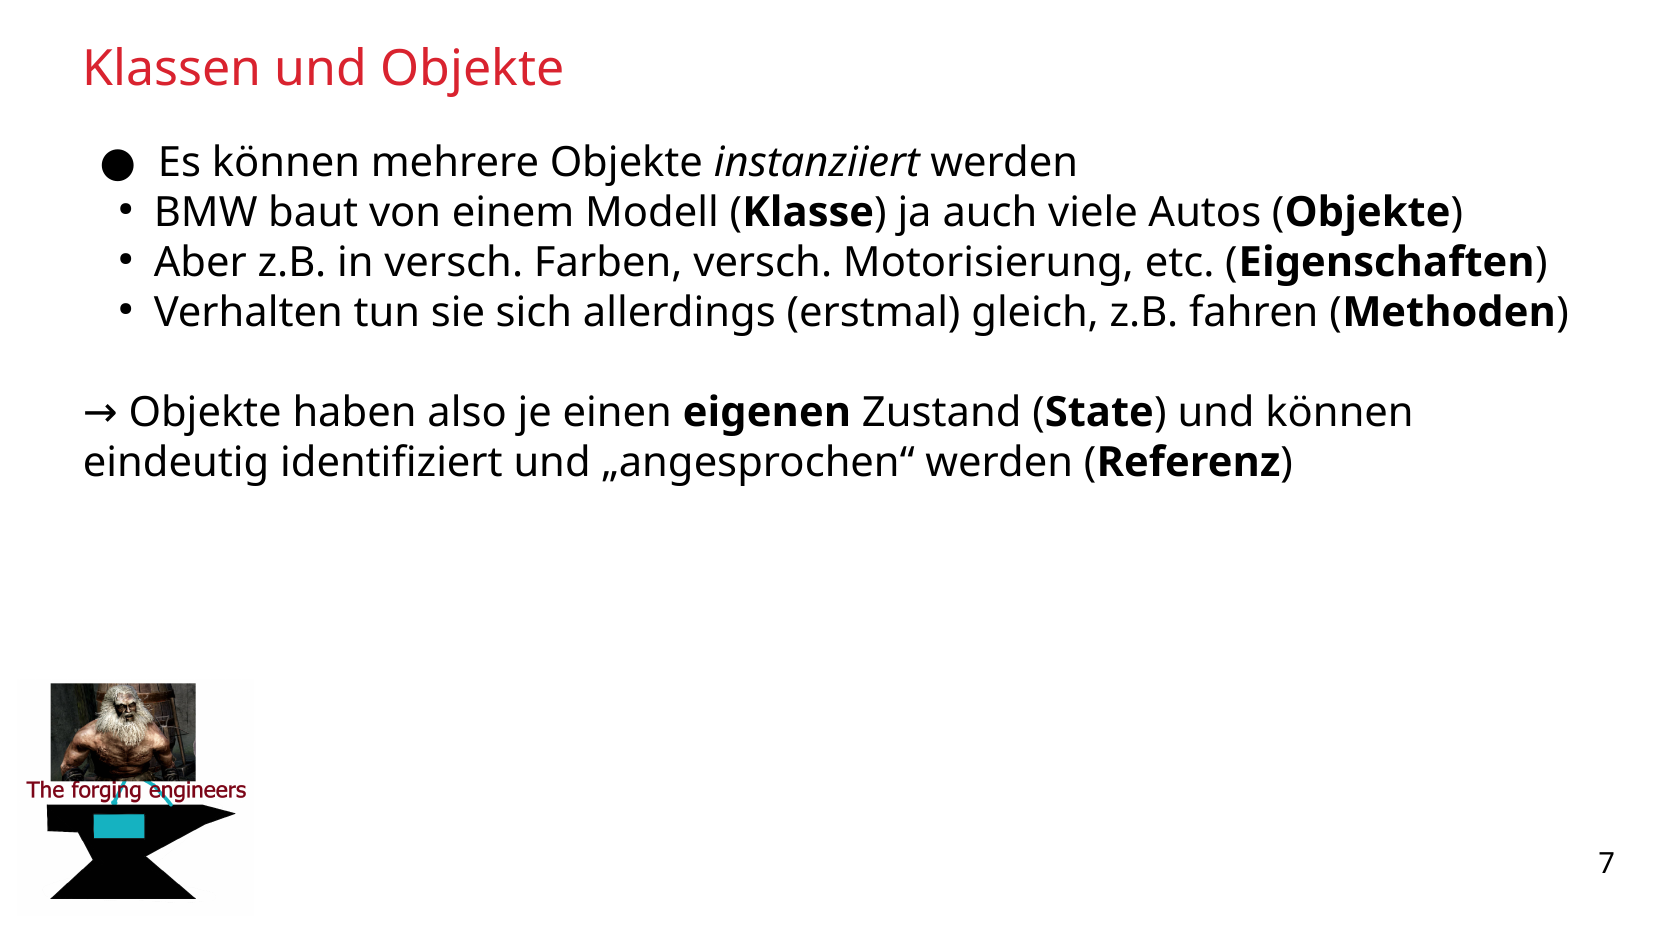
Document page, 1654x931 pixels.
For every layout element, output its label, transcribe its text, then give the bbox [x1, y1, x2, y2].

text_box Es können mehrere Objekte instanziiert werden BMW baut von einem Modell (Klasse) ja auch viele Autos (Objekte) Aber z.B. in versch. Farben, versch. Motorisierung, etc. (Eigenschaften) Verhalten tun sie sich allerdings (erstmal) gleich, z.B. fahren (Methoden) → Objekte haben also je einen eigenen Zustand (State) und können eindeutig identifiziert und „angesprochen“ werden (Referenz) [82, 135, 1571, 497]
picture [17, 679, 254, 916]
title Klassen und Objekte [82, 37, 1571, 95]
